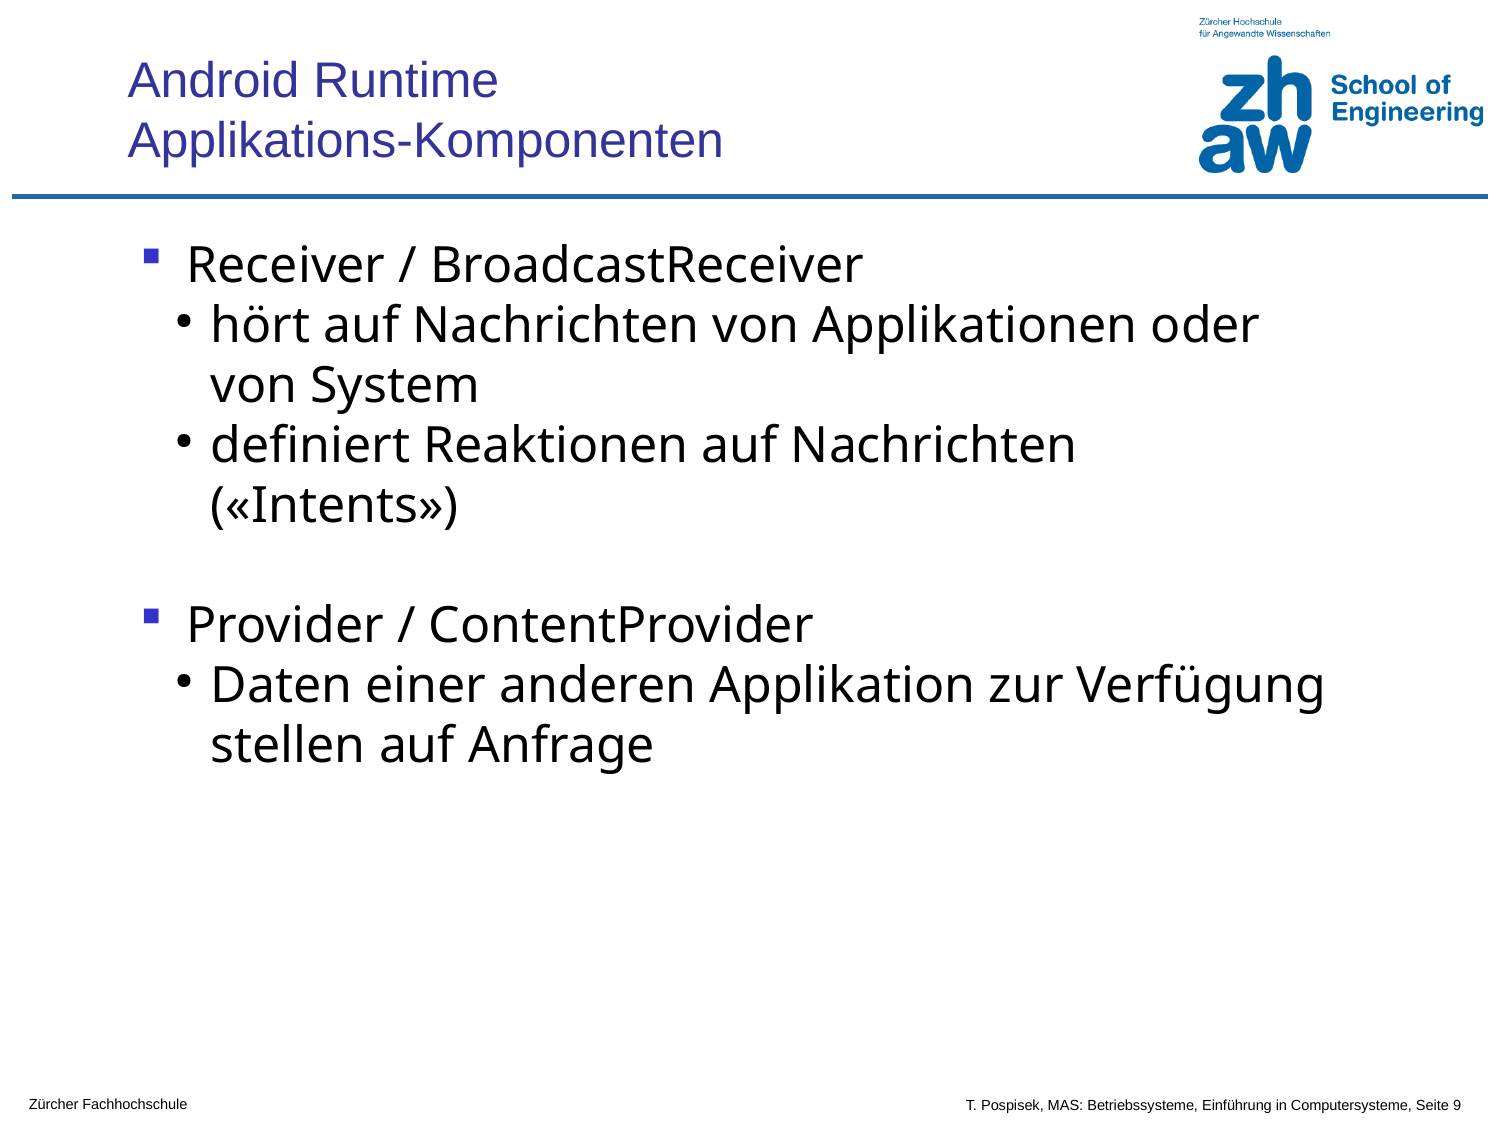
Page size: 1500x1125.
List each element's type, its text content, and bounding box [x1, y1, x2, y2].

text_box Receiver / BroadcastReceiver hört auf Nachrichten von Applikationen oder von System definiert Reaktionen auf Nachrichten («Intents») Provider / ContentProvider Daten einer anderen Applikation zur Verfügung stellen auf Anfrage [125, 224, 1350, 738]
picture [1199, 18, 1483, 173]
title Android Runtime Applikations-Komponenten [112, 50, 1391, 175]
